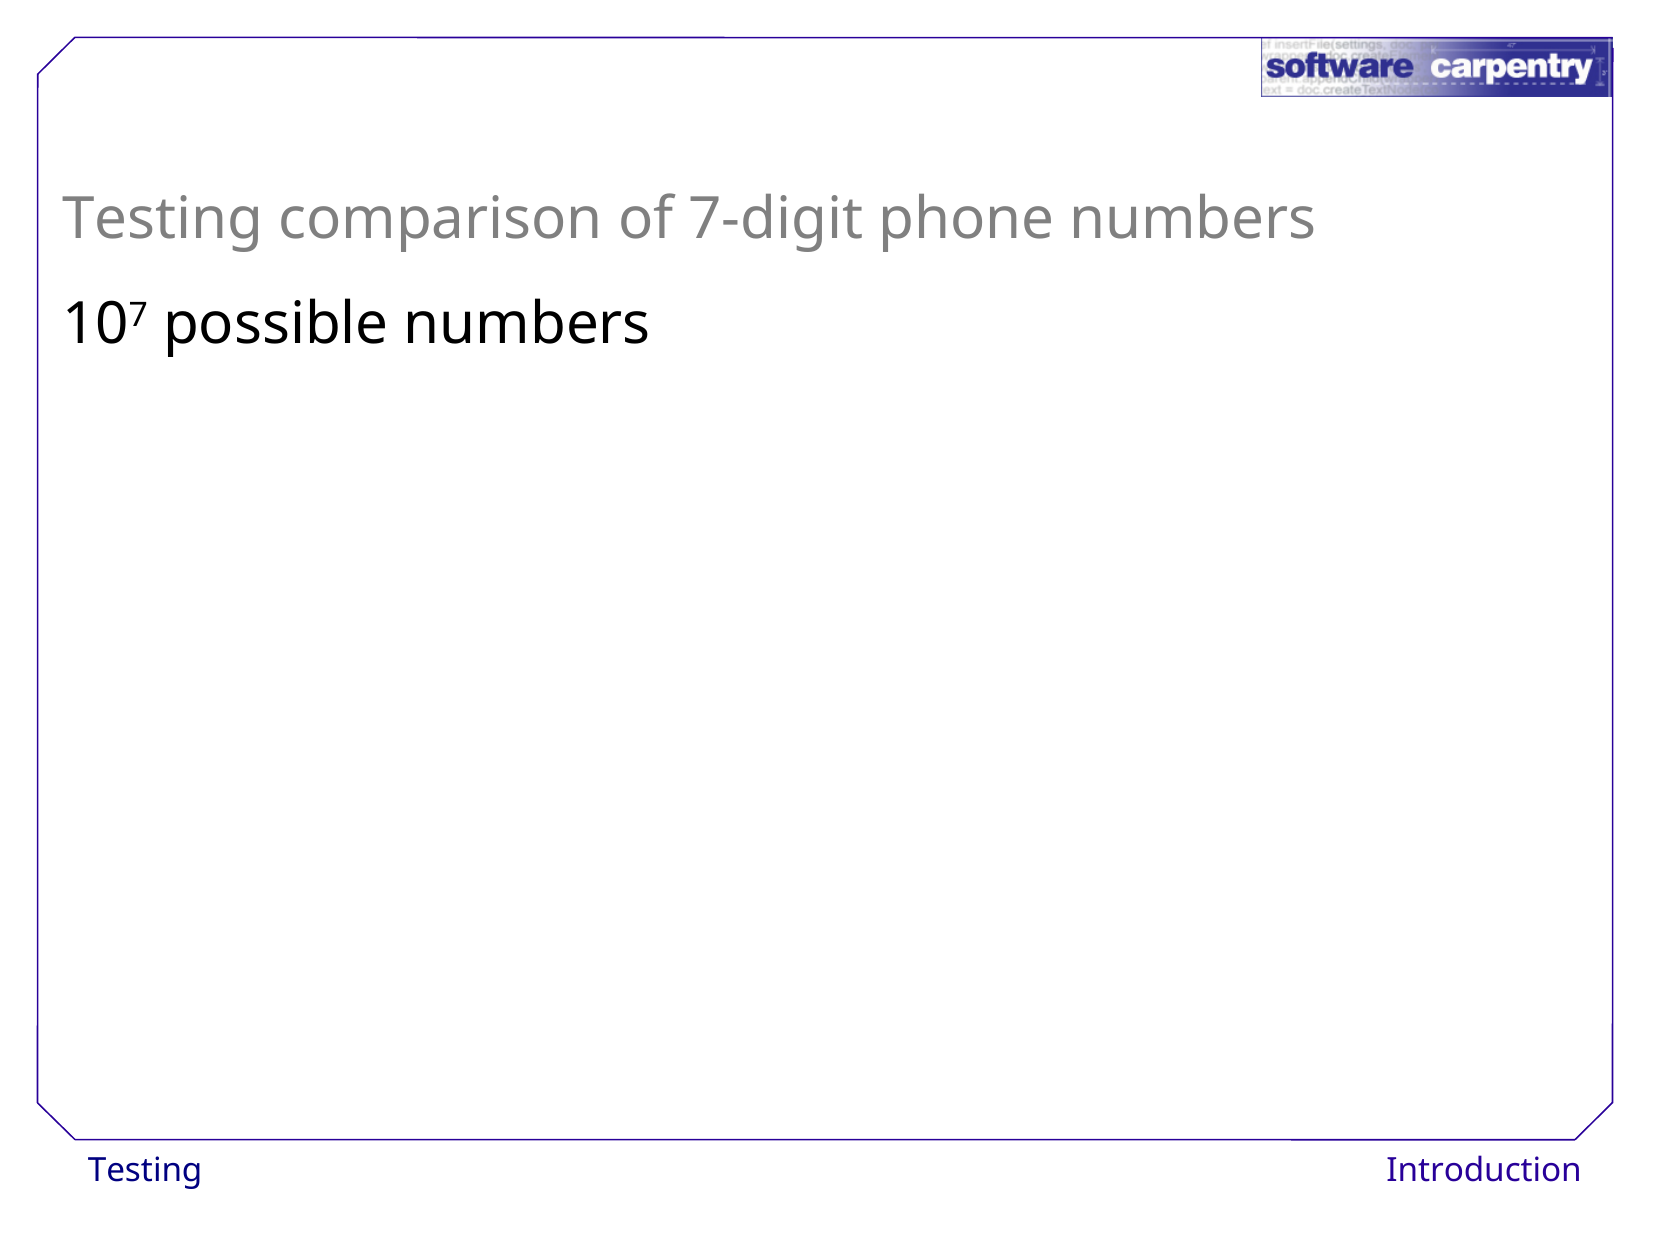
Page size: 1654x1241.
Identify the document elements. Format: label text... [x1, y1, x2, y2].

text_box Testing comparison of 7-digit phone numbers 107 possible numbers [47, 137, 1482, 364]
picture [1261, 39, 1613, 97]
